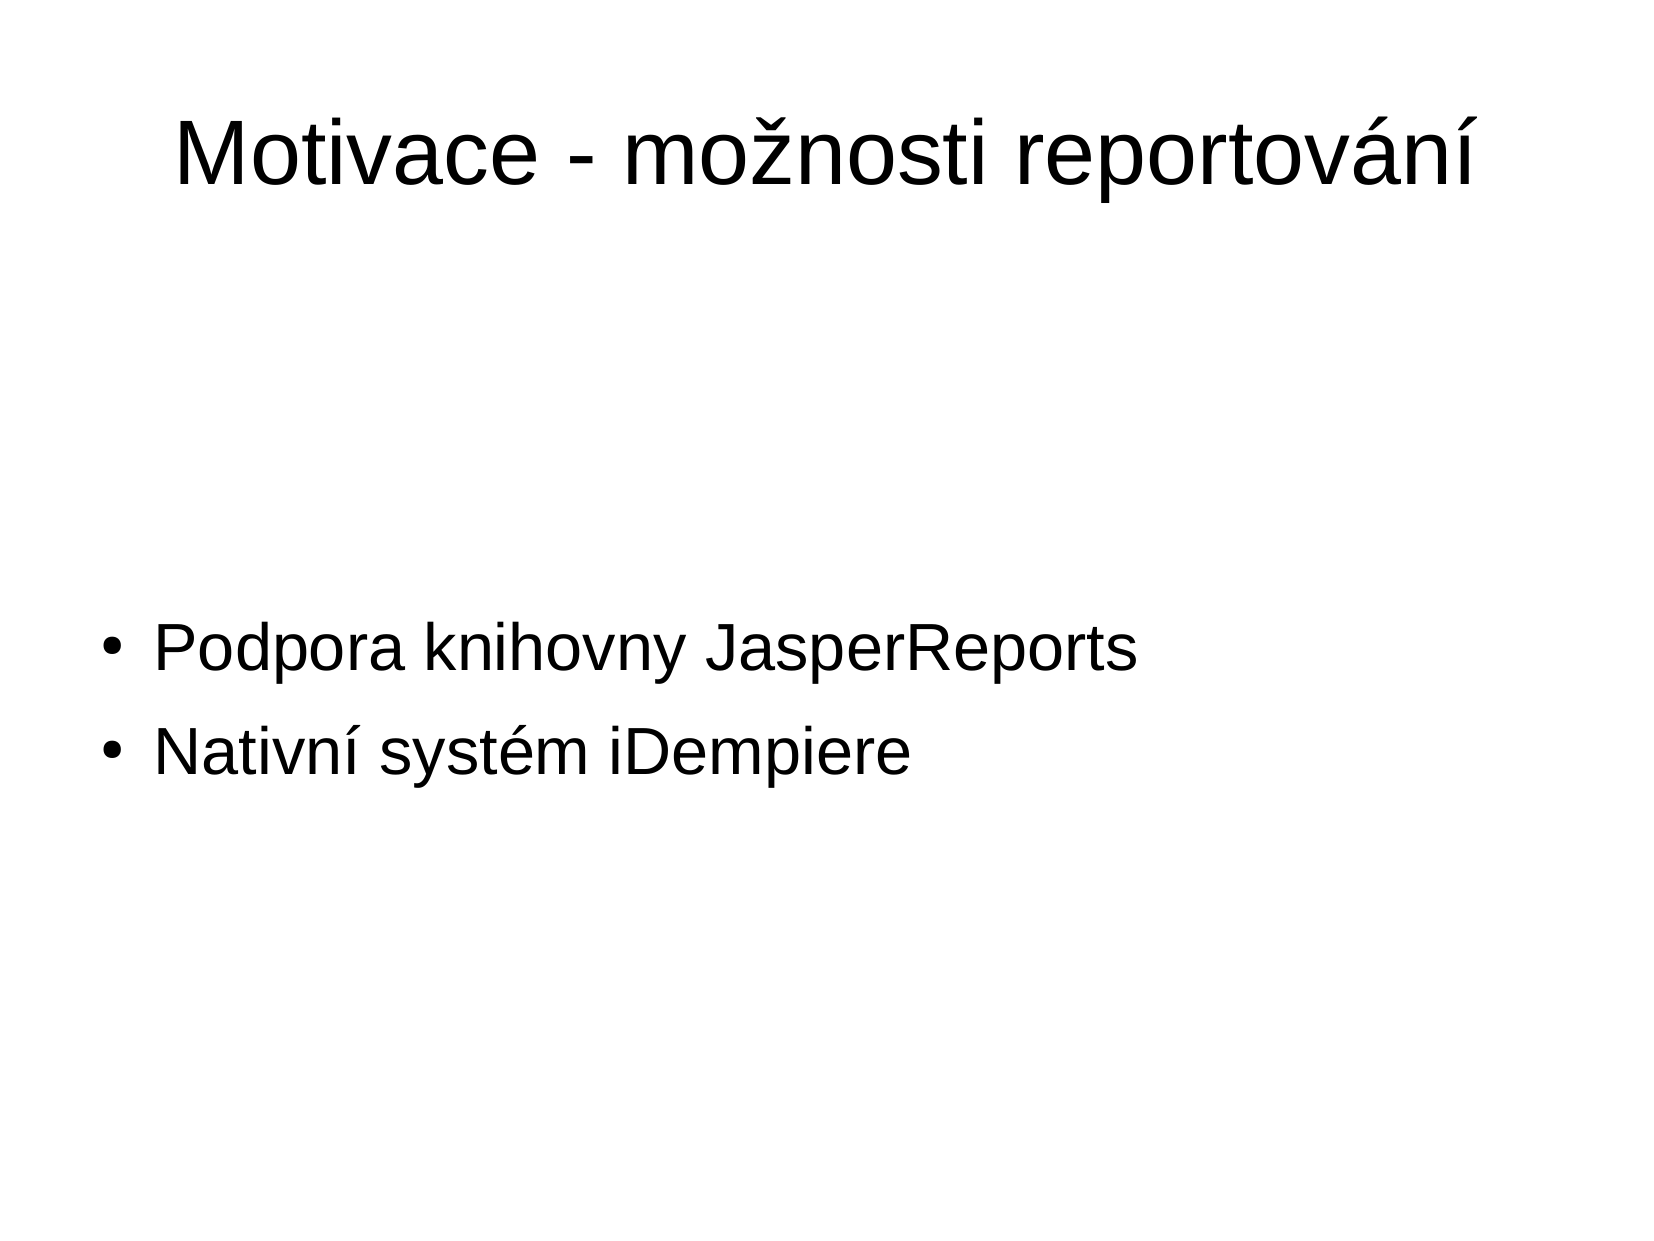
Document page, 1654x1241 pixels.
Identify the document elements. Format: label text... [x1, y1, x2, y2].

title Motivace - možnosti reportování [82, 49, 1571, 257]
list Podpora knihovny JasperReports Nativní systém iDempiere [82, 290, 1571, 1109]
